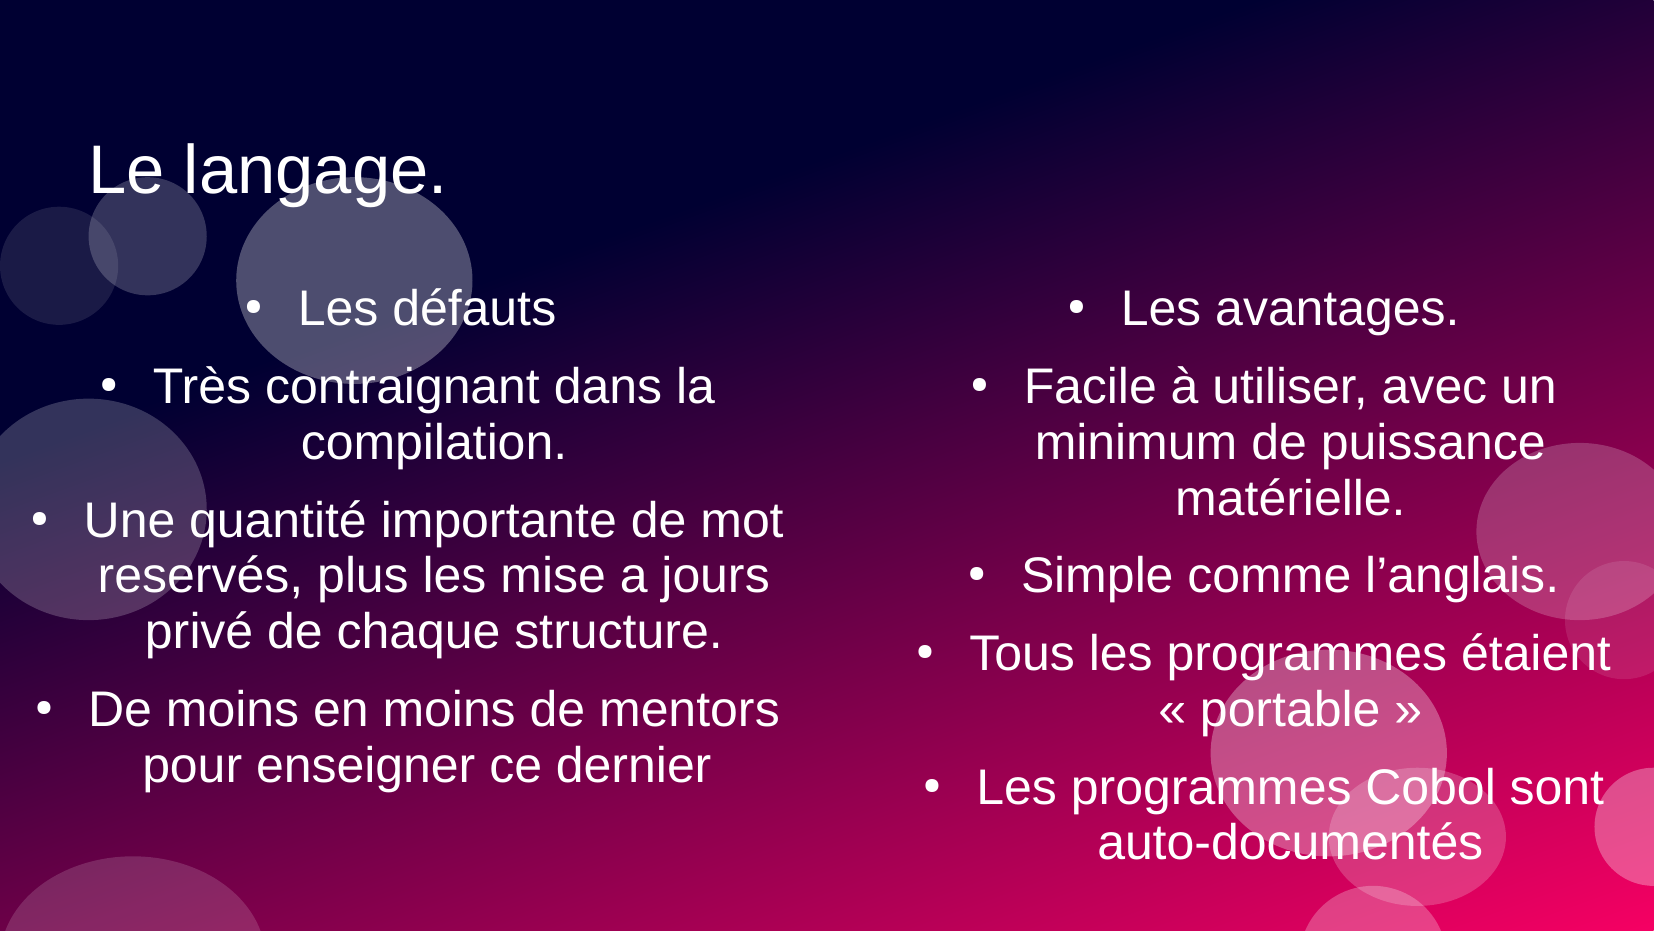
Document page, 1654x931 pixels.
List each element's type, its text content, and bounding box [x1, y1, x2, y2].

list Les avantages. Facile à utiliser, avec un minimum de puissance matérielle. Simple comme l’anglais. Tous les programmes étaient « portable » Les programmes Cobol sont auto-documentés [856, 280, 1654, 931]
list Les défauts Très contraignant dans la compilation. Une quantité importante de mot reservés, plus les mise a jours privé de chaque structure. De moins en moins de mentors pour enseigner ce dernier [0, 280, 798, 931]
title Le langage. [88, 88, 1565, 251]
